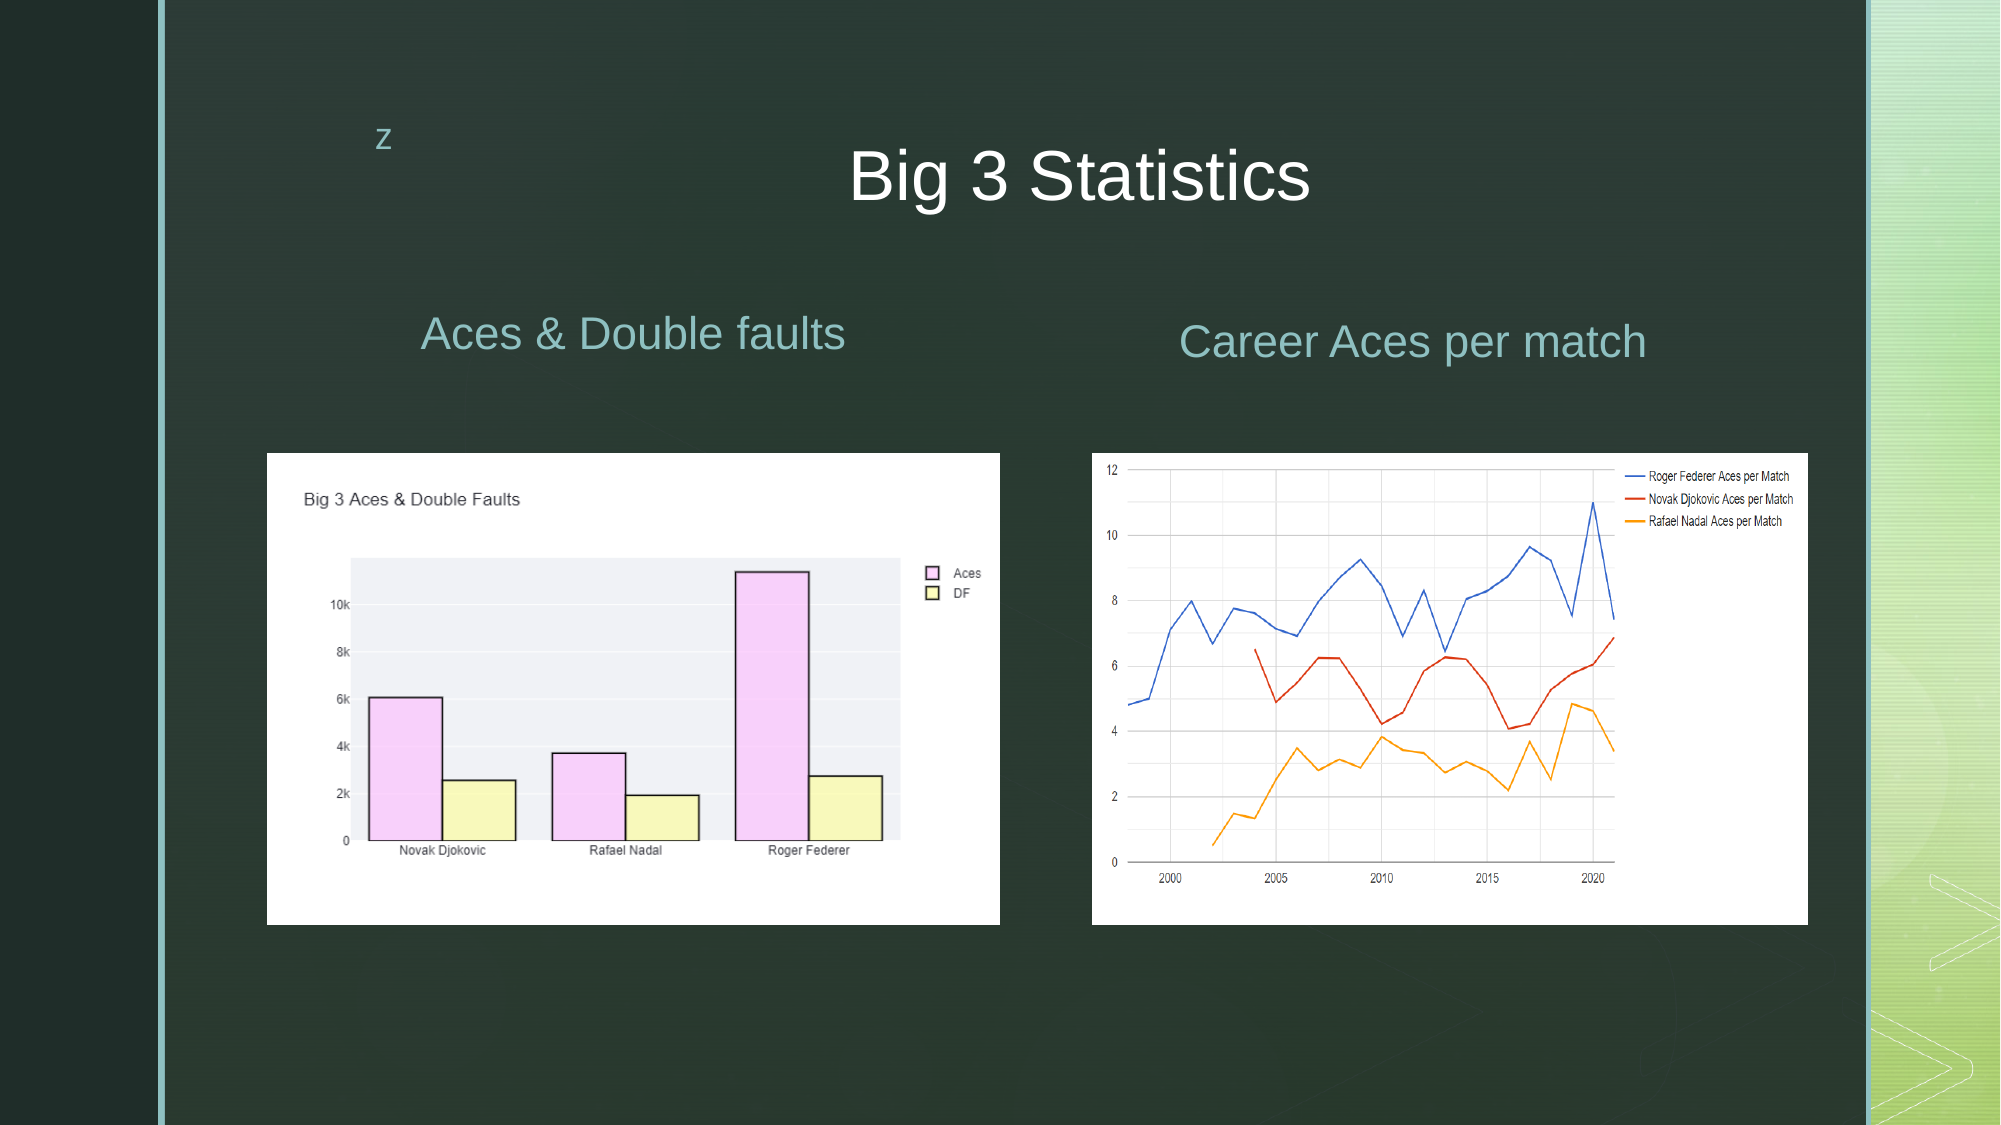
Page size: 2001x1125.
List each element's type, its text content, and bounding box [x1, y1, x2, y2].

list Aces & Double faults [313, 249, 954, 367]
picture [1092, 453, 1808, 925]
picture [267, 453, 1000, 925]
list Career Aces per match [1093, 256, 1734, 375]
title Big 3 Statistics [428, 132, 1734, 250]
